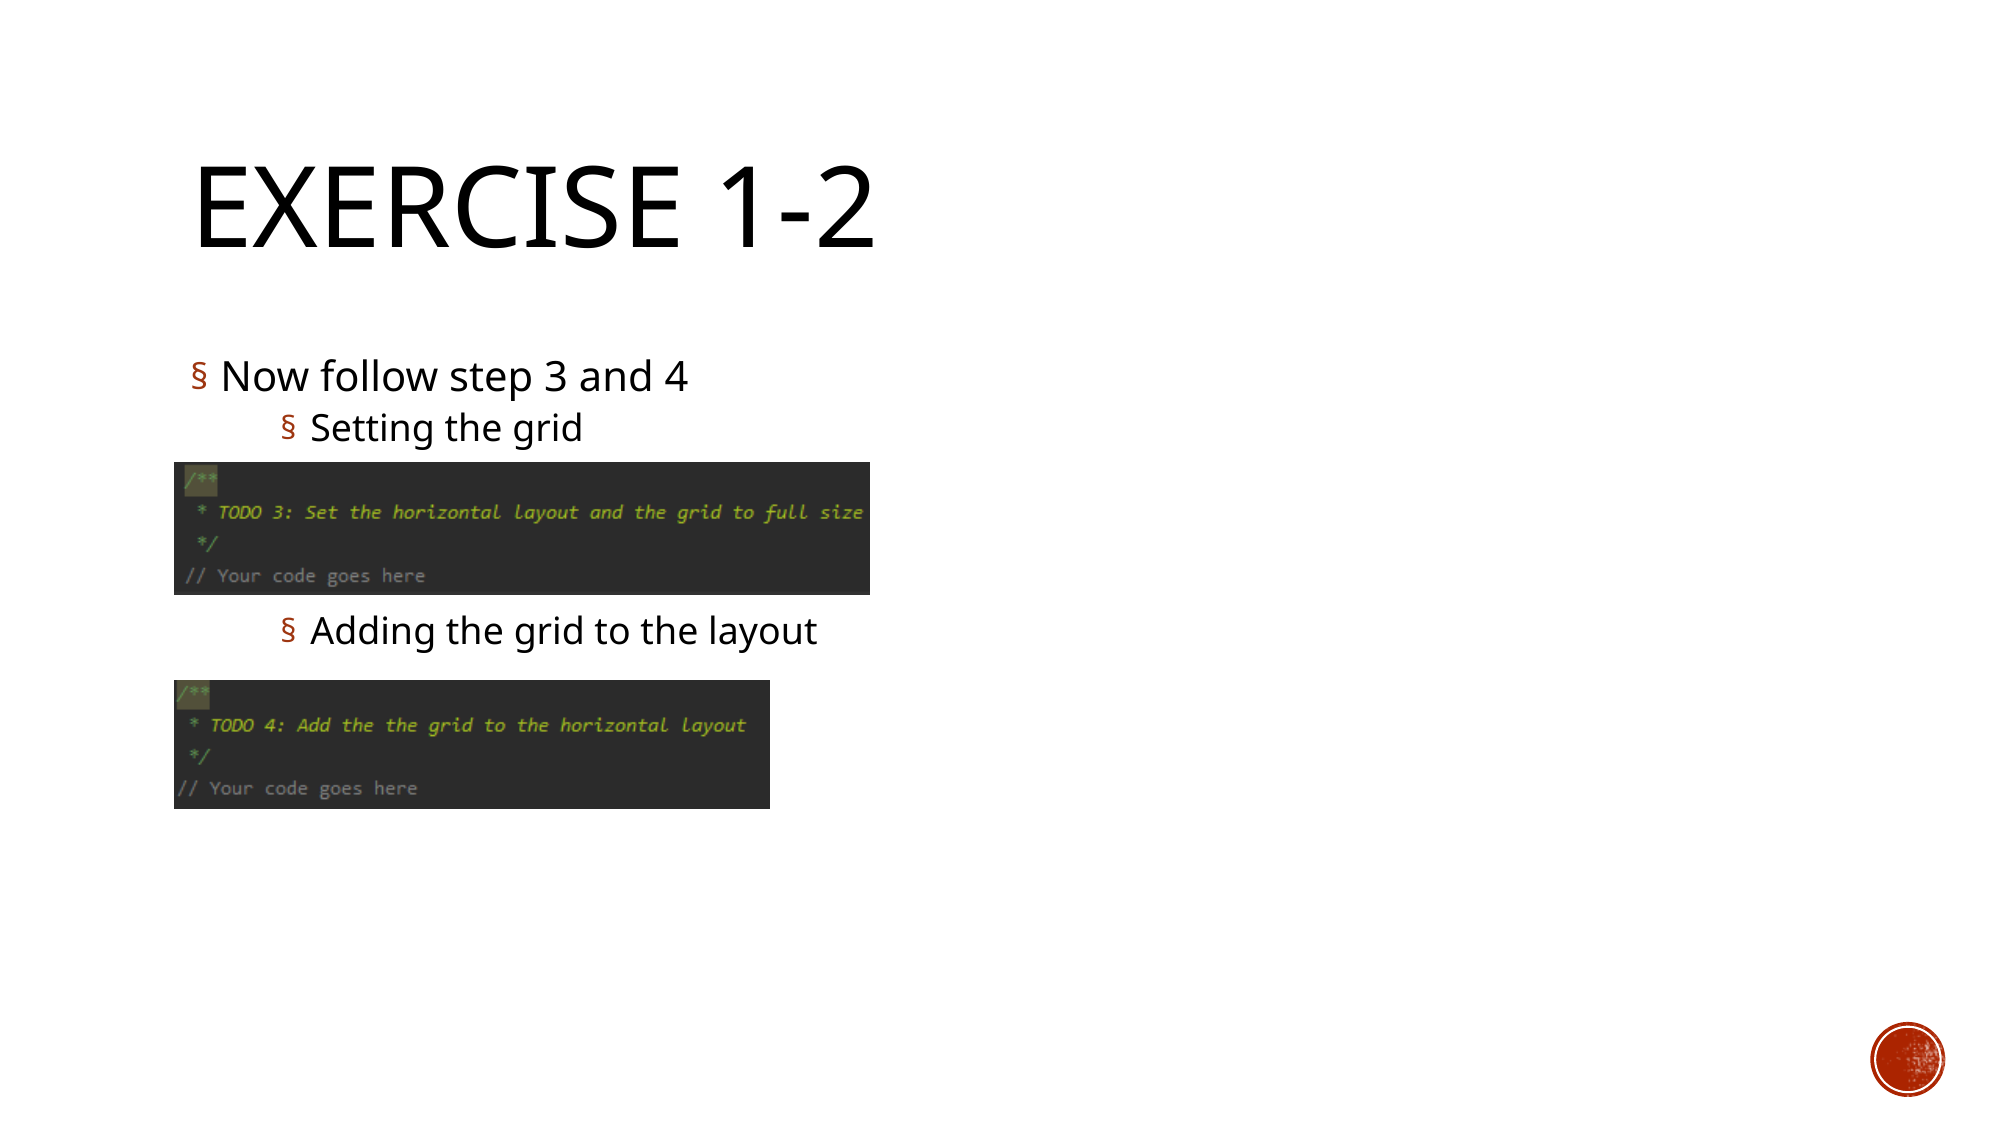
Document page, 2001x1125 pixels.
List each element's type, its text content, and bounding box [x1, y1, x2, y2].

picture [174, 680, 770, 809]
picture [174, 462, 870, 595]
list Now follow step 3 and 4 Setting the grid Adding the grid to the layout [175, 348, 1826, 1013]
title Exercise 1-2 [175, 79, 1826, 344]
